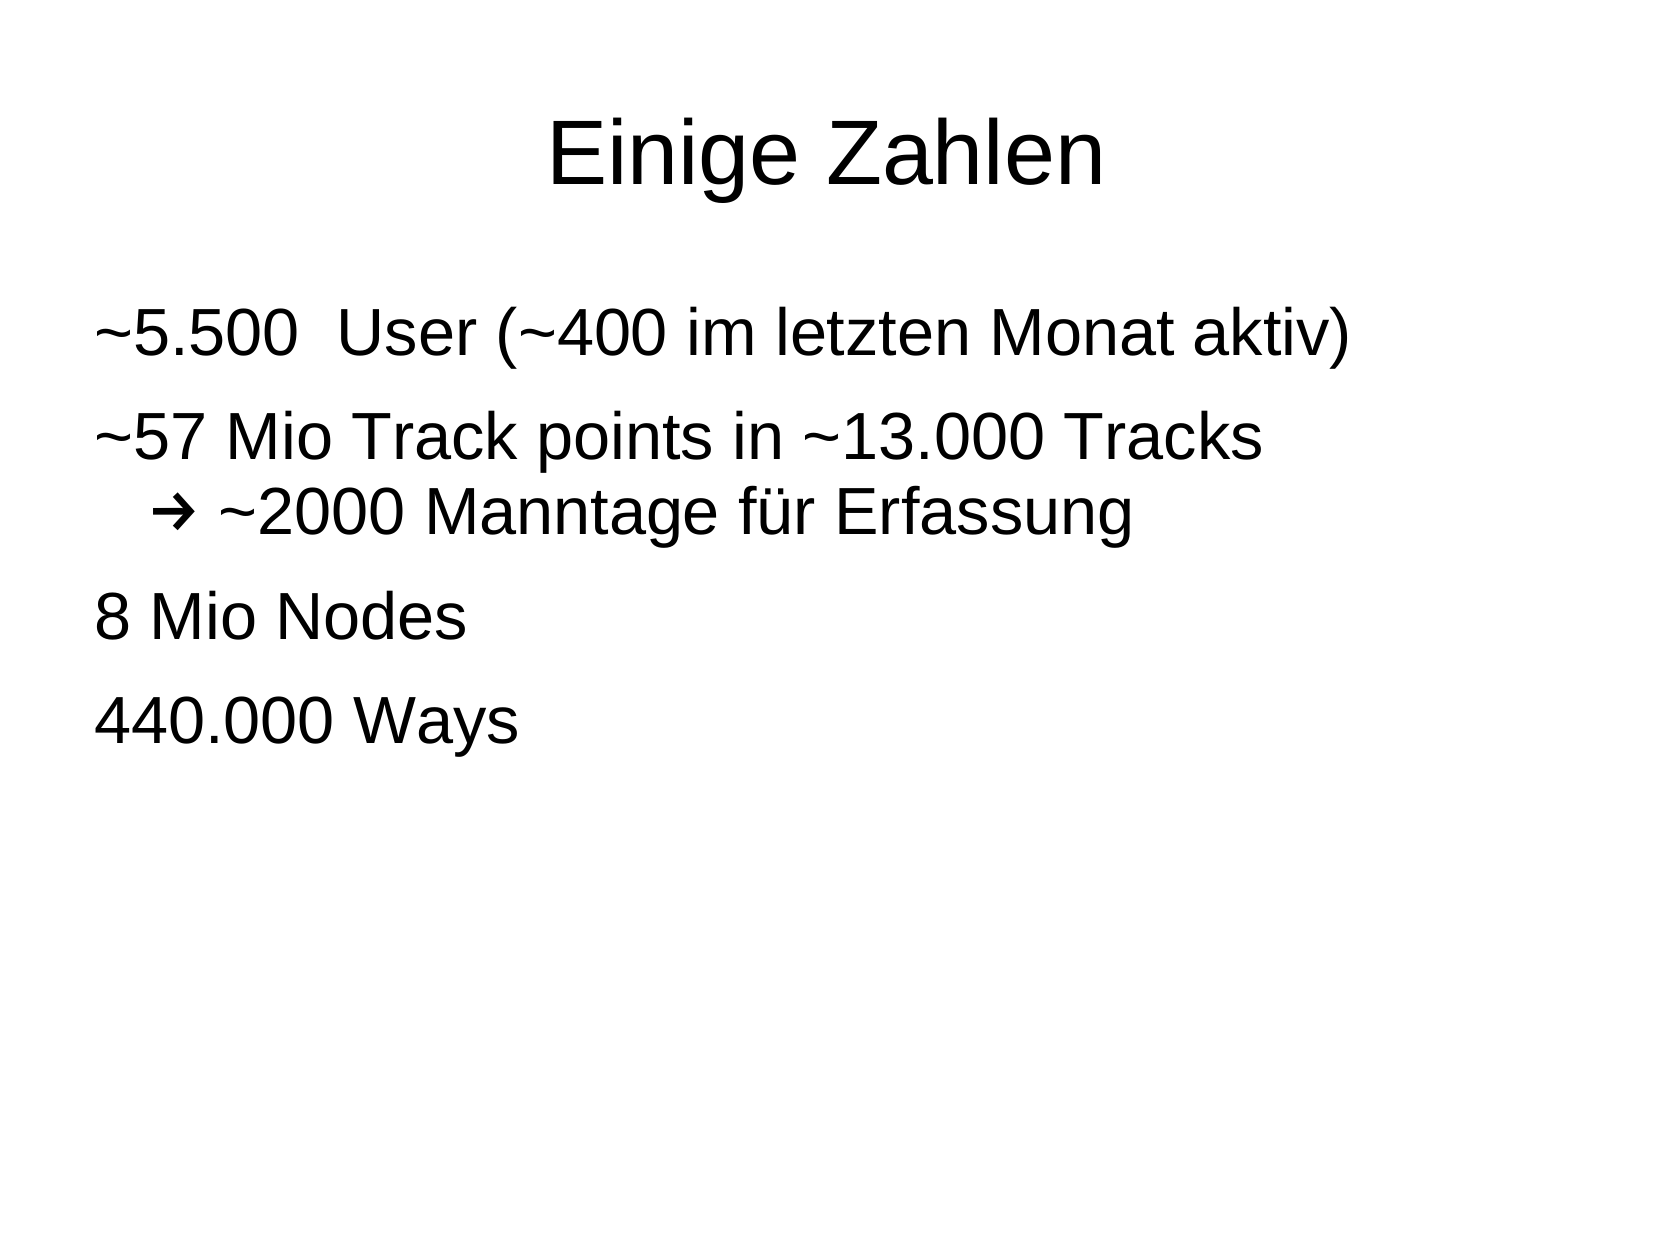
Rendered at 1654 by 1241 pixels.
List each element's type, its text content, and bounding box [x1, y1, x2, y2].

title Einige Zahlen [82, 49, 1571, 257]
list ~5.500 User (~400 im letzten Monat aktiv) ~57 Mio Track points in ~13.000 Tracks → ~2000 Manntage für Erfassung 8 Mio Nodes 440.000 Ways [76, 295, 1565, 1114]
